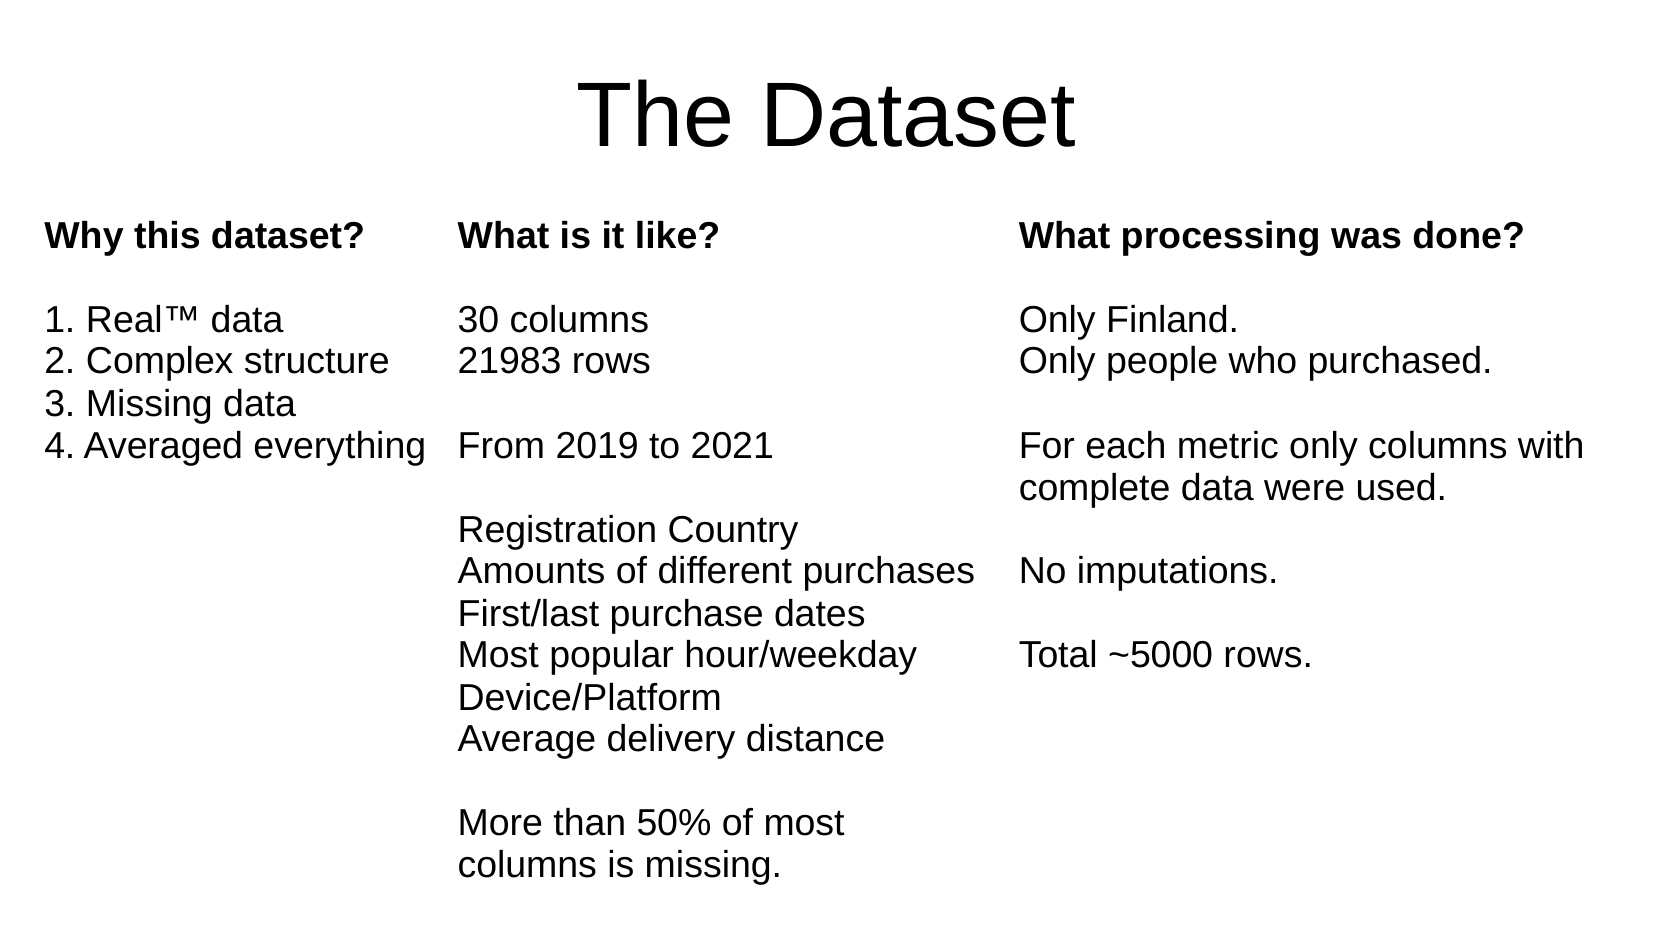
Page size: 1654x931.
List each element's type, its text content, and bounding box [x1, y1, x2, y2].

text_box What processing was done? Only Finland. Only people who purchased. For each metric only columns with complete data were used. No imputations. Total ~5000 rows. [1003, 206, 1625, 684]
title The Dataset [82, 37, 1571, 193]
text_box Why this dataset? 1. Real™ data 2. Complex structure 3. Missing data 4. Averaged everything [29, 206, 442, 474]
text_box What is it like? 30 columns 21983 rows From 2019 to 2021 Registration Country Amounts of different purchases First/last purchase dates Most popular hour/weekday Device/Platform Average delivery distance More than 50% of most columns is missing. [442, 206, 1004, 894]
